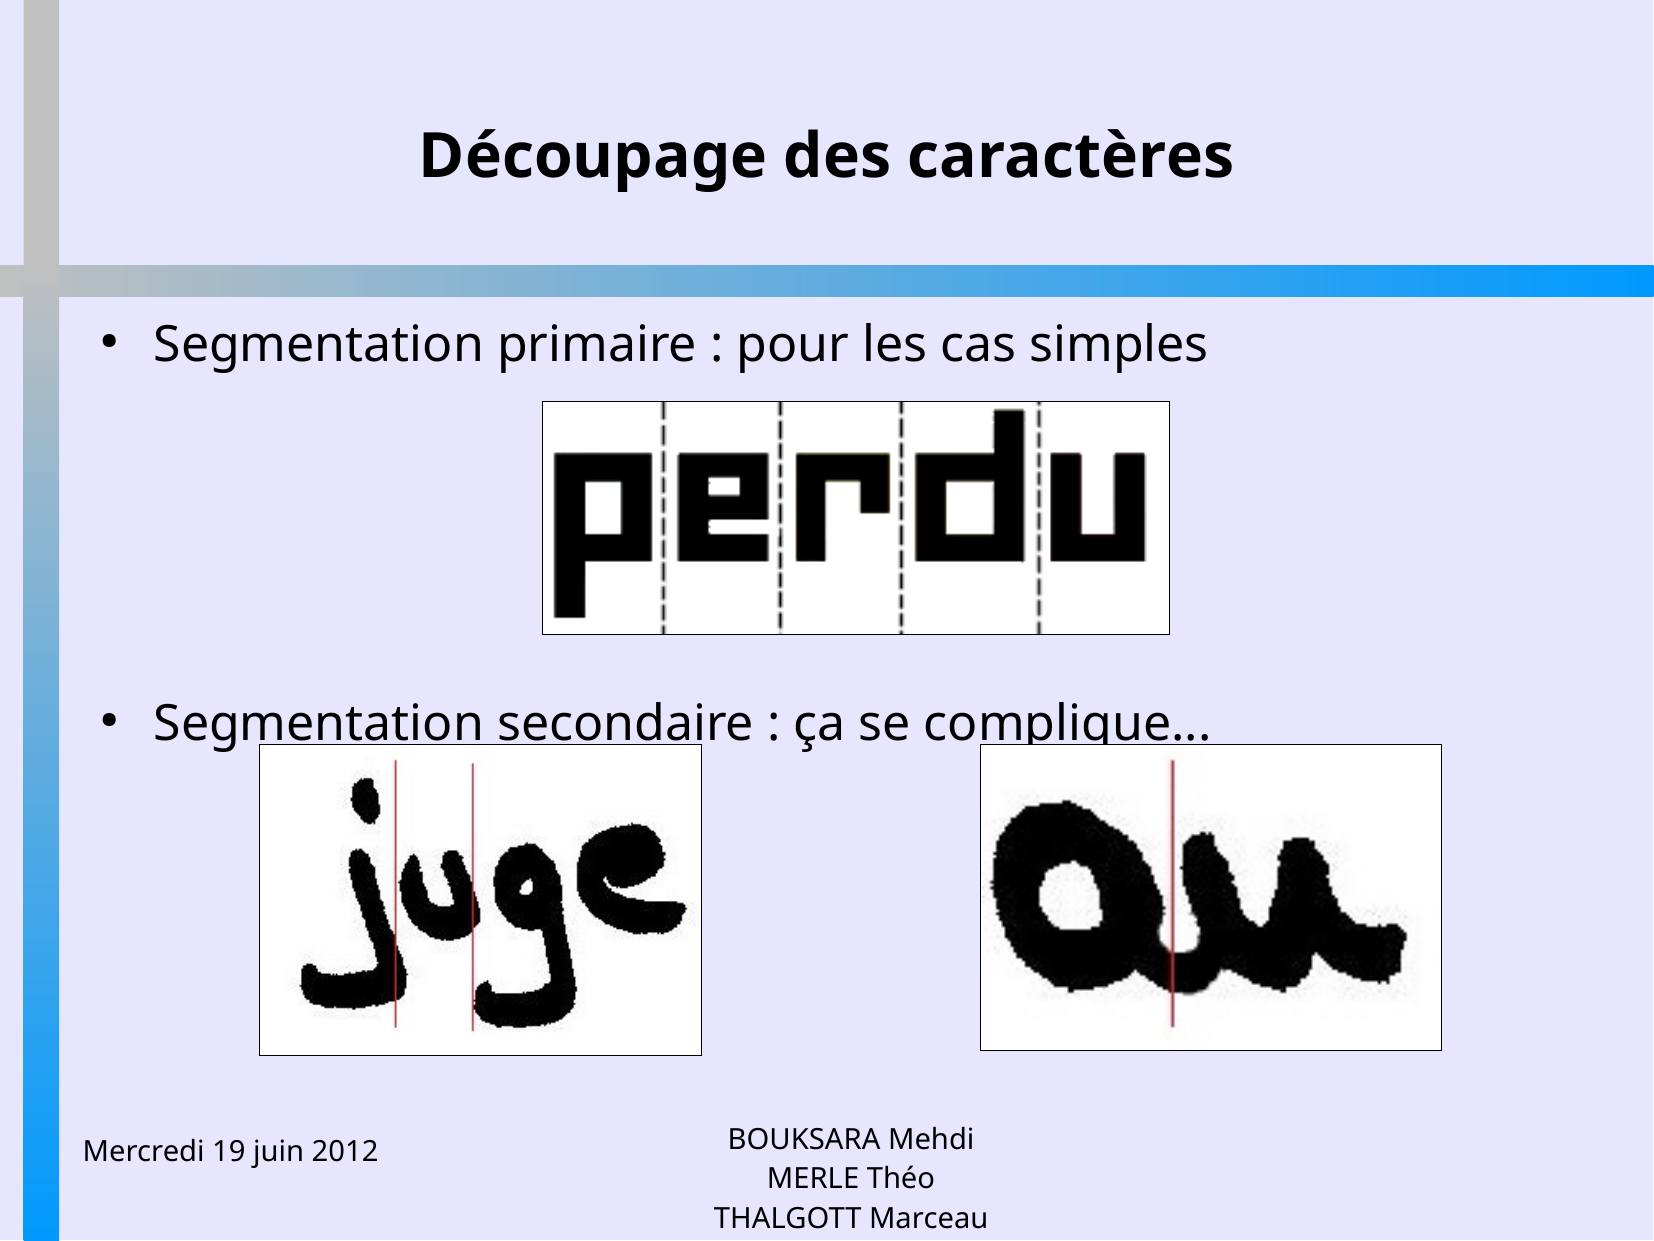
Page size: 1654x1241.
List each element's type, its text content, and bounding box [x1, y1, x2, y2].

picture [980, 744, 1442, 1051]
picture [542, 401, 1170, 635]
title Découpage des caractères [82, 49, 1571, 257]
list Segmentation primaire : pour les cas simples Segmentation secondaire : ça se complique... [82, 307, 1571, 1127]
picture [259, 744, 702, 1056]
